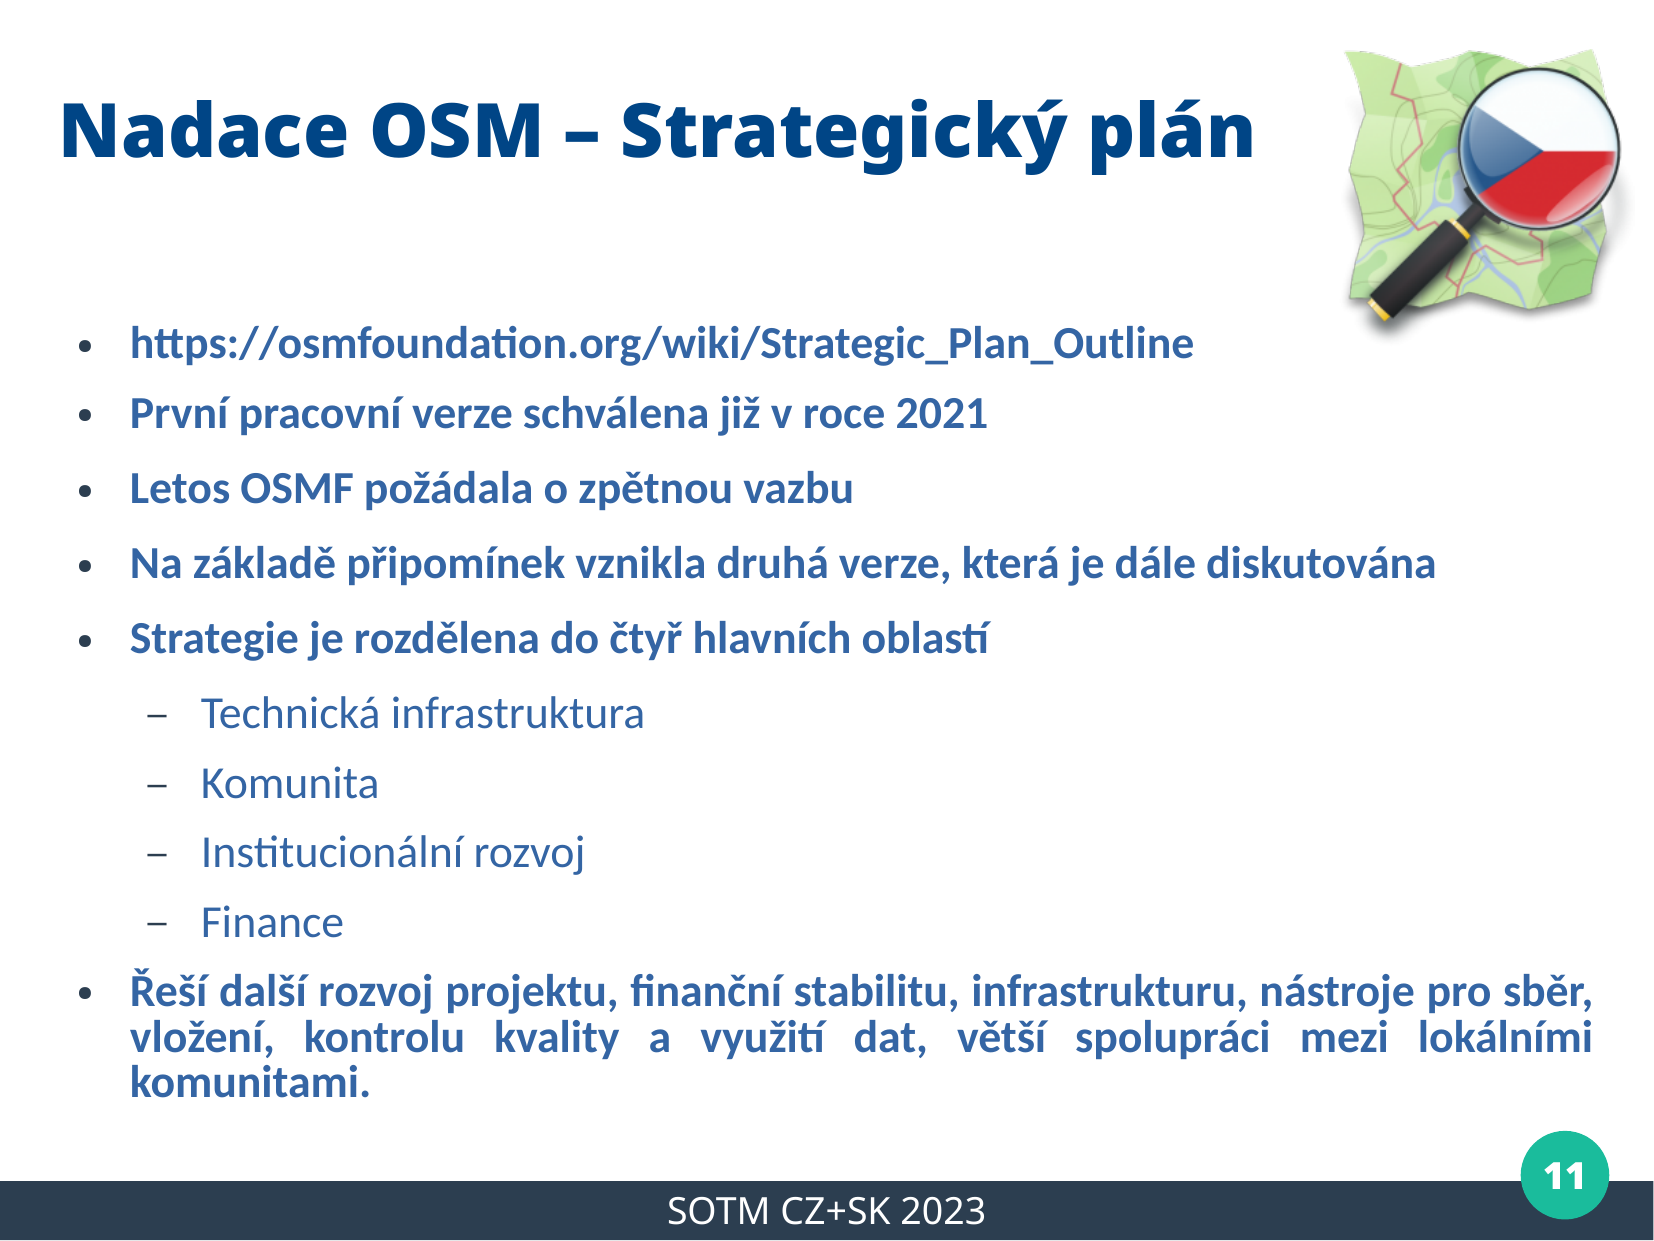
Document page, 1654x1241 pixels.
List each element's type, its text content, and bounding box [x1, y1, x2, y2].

list https://osmfoundation.org/wiki/Strategic_Plan_Outline První pracovní verze schválena již v roce 2021 Letos OSMF požádala o zpětnou vazbu Na základě připomínek vznikla druhá verze, která je dále diskutována Strategie je rozdělena do čtyř hlavních oblastí Technická infrastruktura Komunita Institucionální rozvoj Finance Řeší další rozvoj projektu, finanční stabilitu, infrastrukturu, nástroje pro sběr, vložení, kontrolu kvality a využití dat, větší spolupráci mezi lokálními komunitami. [59, 324, 1595, 1152]
picture [1334, 49, 1635, 350]
title Nadace OSM – Strategický plán [59, 49, 1347, 207]
